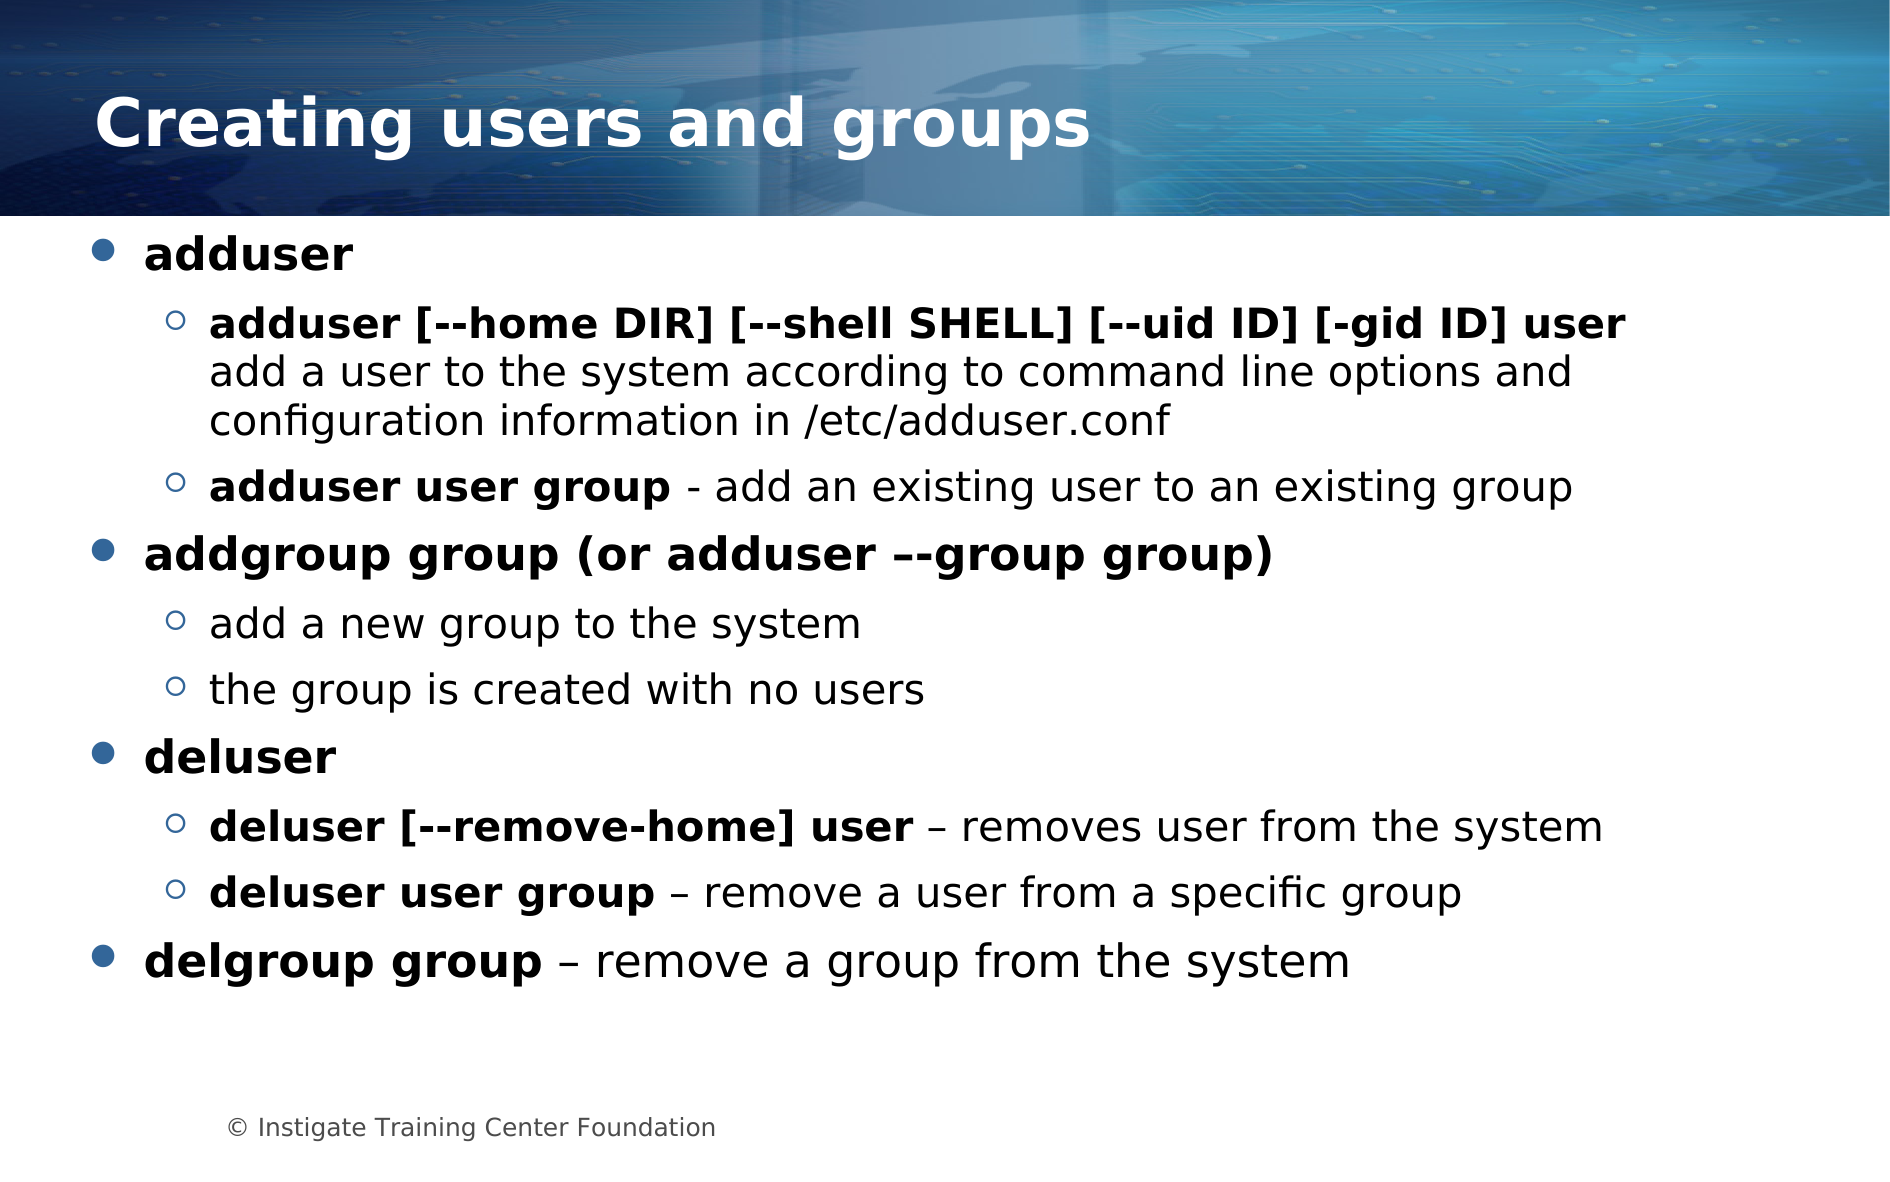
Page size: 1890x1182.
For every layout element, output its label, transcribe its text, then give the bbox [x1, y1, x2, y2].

list adduser adduser [--home DIR] [--shell SHELL] [--uid ID] [-gid ID] user add a user to the system according to command line options and configuration information in /etc/adduser.conf adduser user group - add an existing user to an existing group addgroup group (or adduser –-group group) add a new group to the system the group is created with no users deluser deluser [--remove-home] user – removes user from the system deluser user group – remove a user from a specific group delgroup group – remove a group from the system [88, 228, 1788, 994]
picture [0, 0, 1890, 216]
title Creating users and groups [94, 47, 1793, 217]
